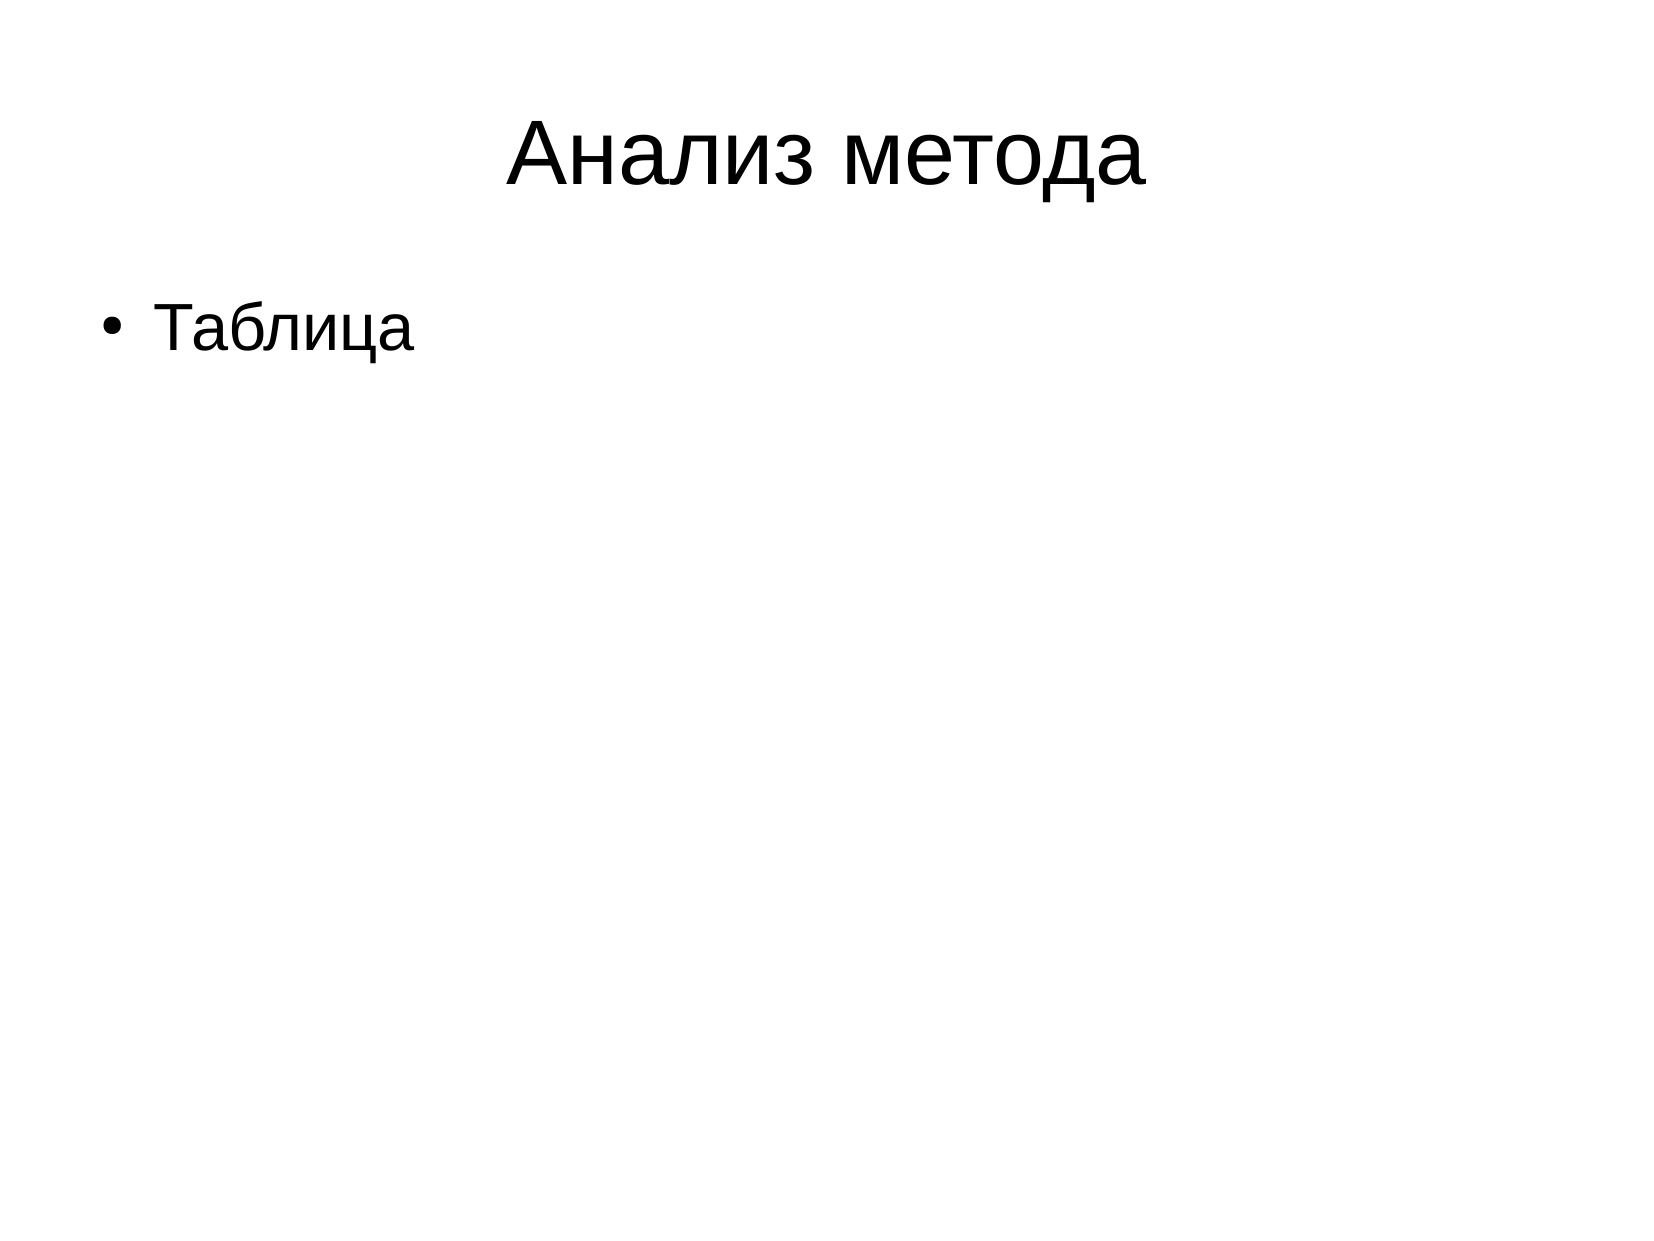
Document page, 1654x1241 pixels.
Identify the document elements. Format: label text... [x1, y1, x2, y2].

title Анализ метода [82, 49, 1571, 257]
list Таблица [82, 290, 1571, 1010]
